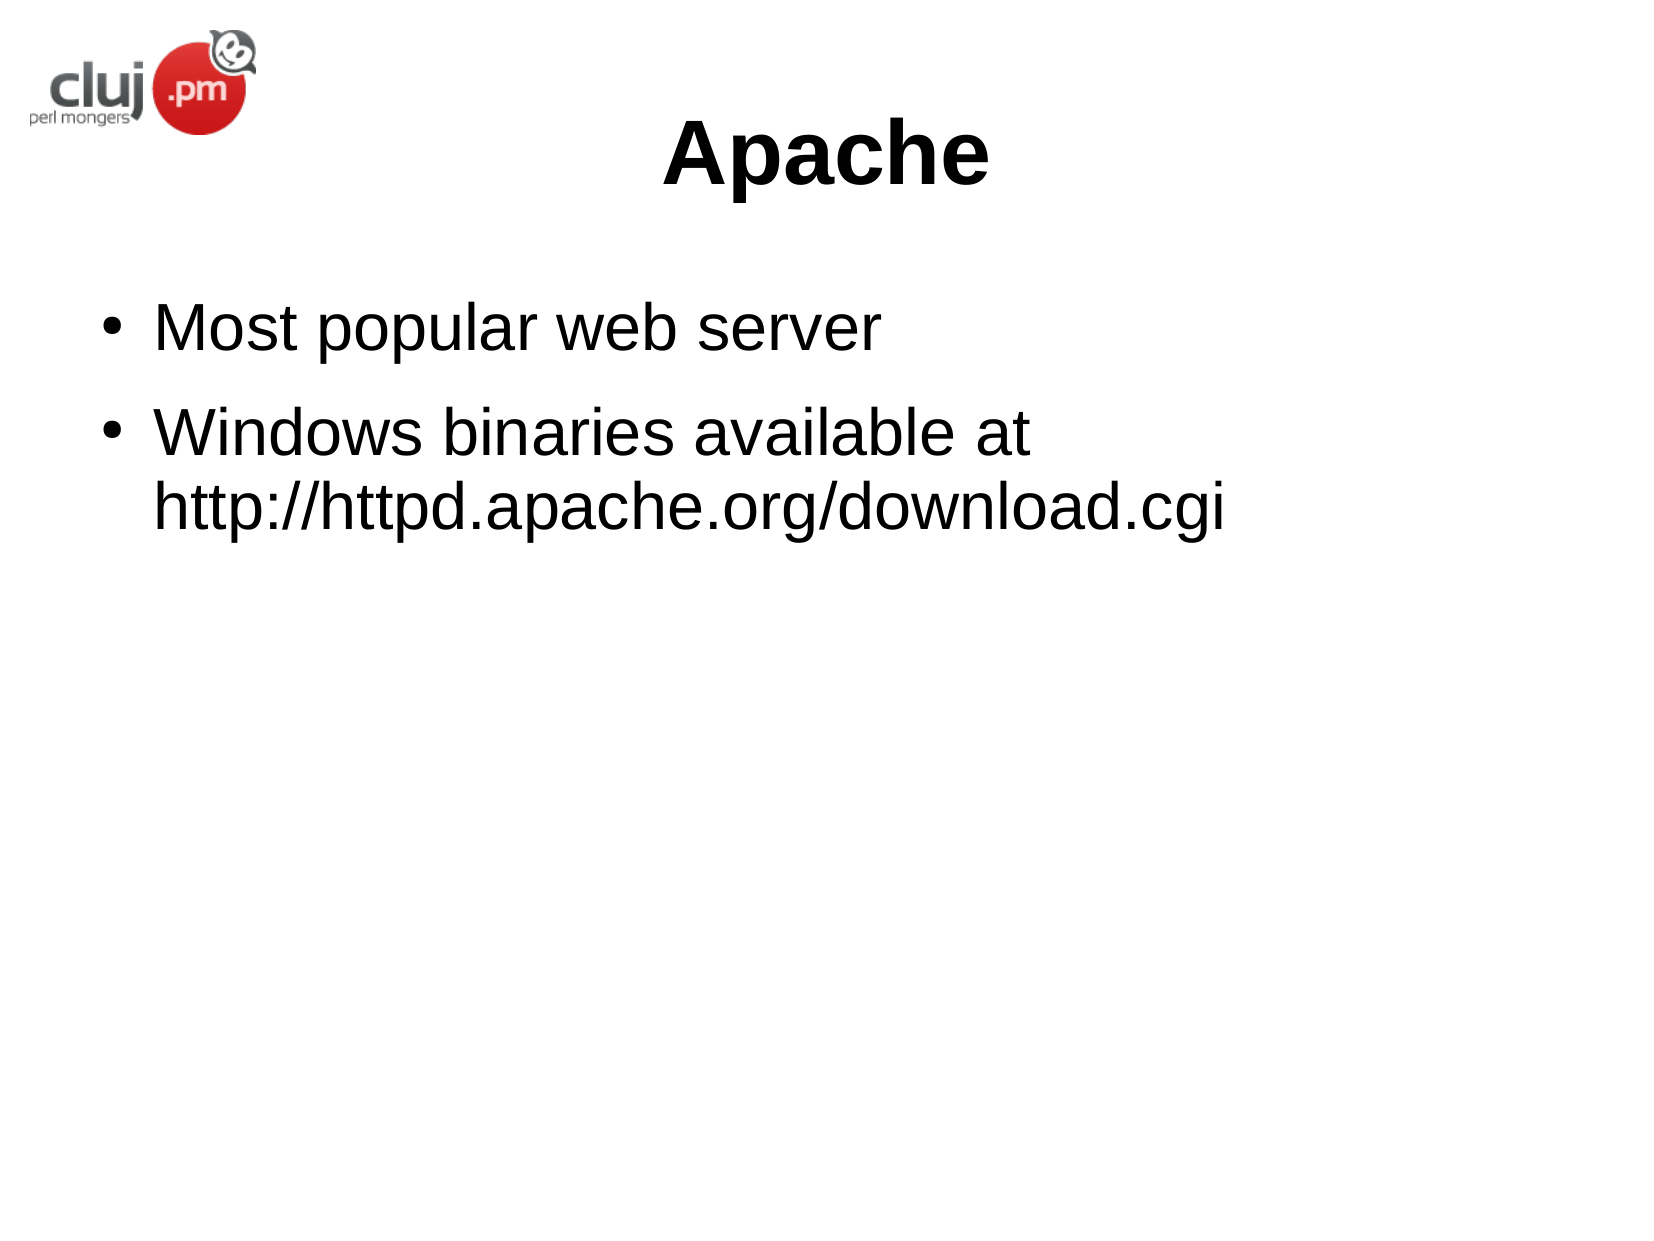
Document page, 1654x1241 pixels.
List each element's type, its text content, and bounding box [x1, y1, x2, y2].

title Apache [82, 49, 1571, 257]
picture [30, 30, 256, 135]
list Most popular web server Windows binaries available at http://httpd.apache.org/download.cgi [82, 290, 1538, 1010]
